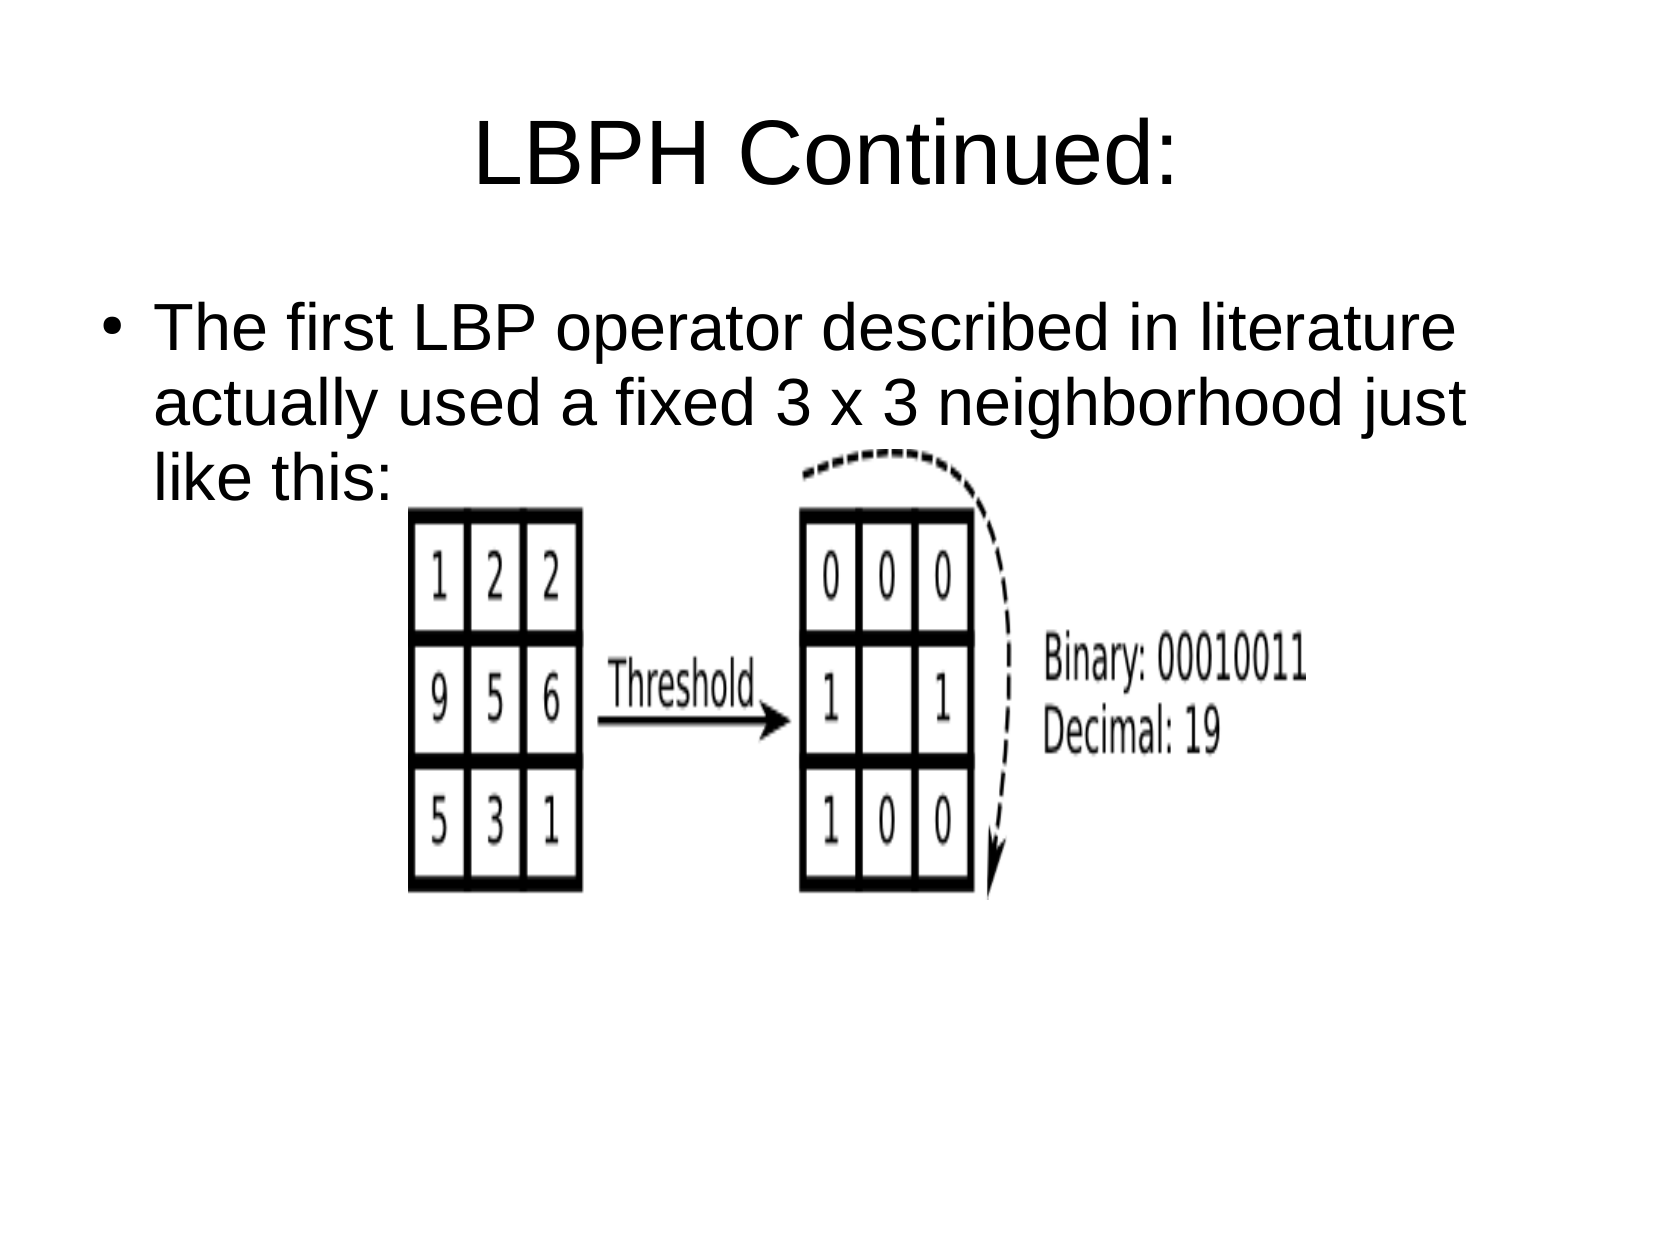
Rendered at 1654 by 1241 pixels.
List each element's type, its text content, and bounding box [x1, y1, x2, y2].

title LBPH Continued: [82, 49, 1571, 257]
picture [408, 449, 1306, 901]
list The first LBP operator described in literature actually used a fixed 3 x 3 neighborhood just like this: [82, 290, 1571, 1010]
